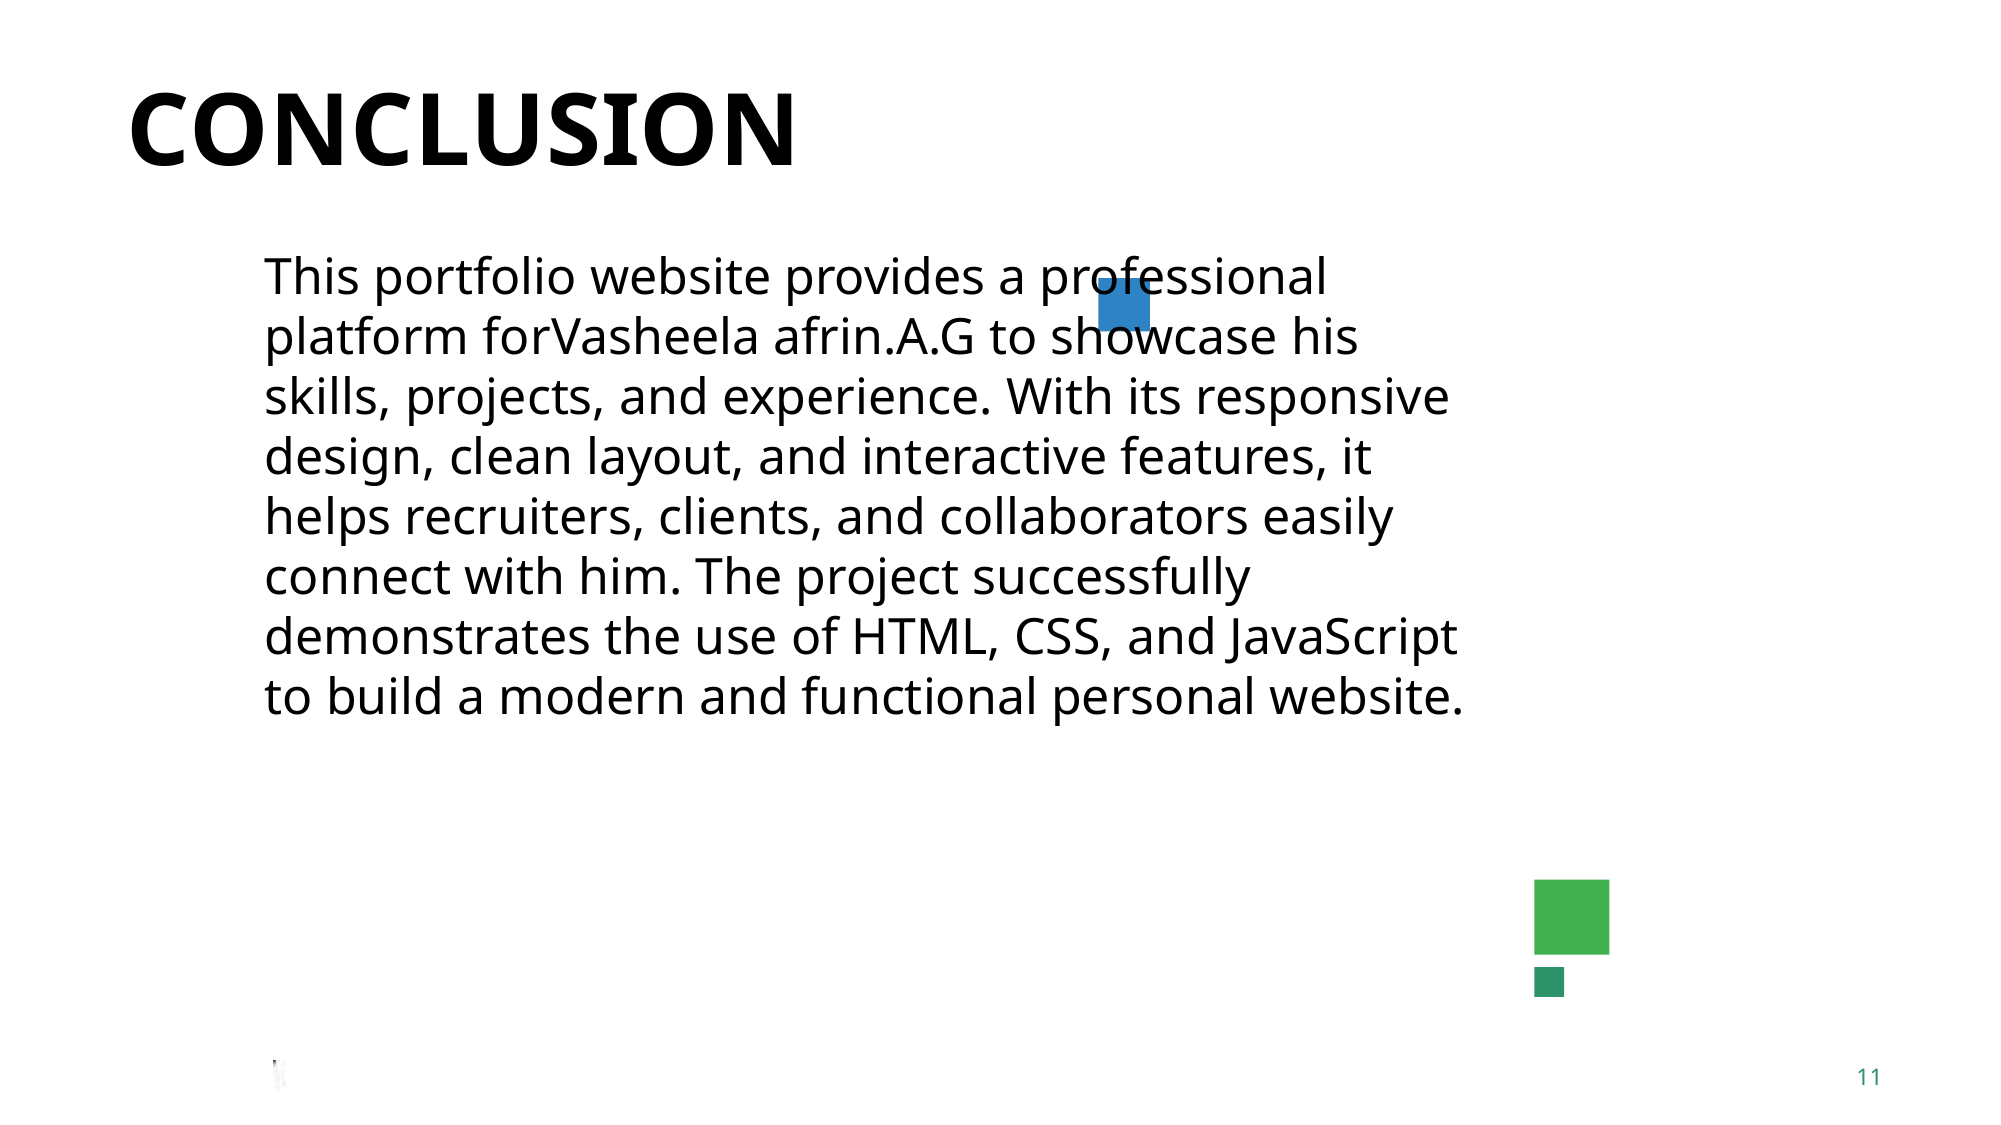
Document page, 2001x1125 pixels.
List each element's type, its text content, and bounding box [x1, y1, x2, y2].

text_box [1534, 879, 1610, 955]
title CONCLUSION [123, 63, 876, 187]
text_box [1534, 967, 1565, 997]
text_box This portfolio website provides a professional platform forVasheela afrin.A.G to showcase his skills, projects, and experience. With its responsive design, clean layout, and interactive features, it helps recruiters, clients, and collaborators easily connect with him. The project successfully demonstrates the use of HTML, CSS, and JavaScript to build a modern and functional personal website. [249, 237, 1509, 859]
text_box 11 [1849, 1061, 1888, 1094]
picture [273, 1060, 286, 1091]
